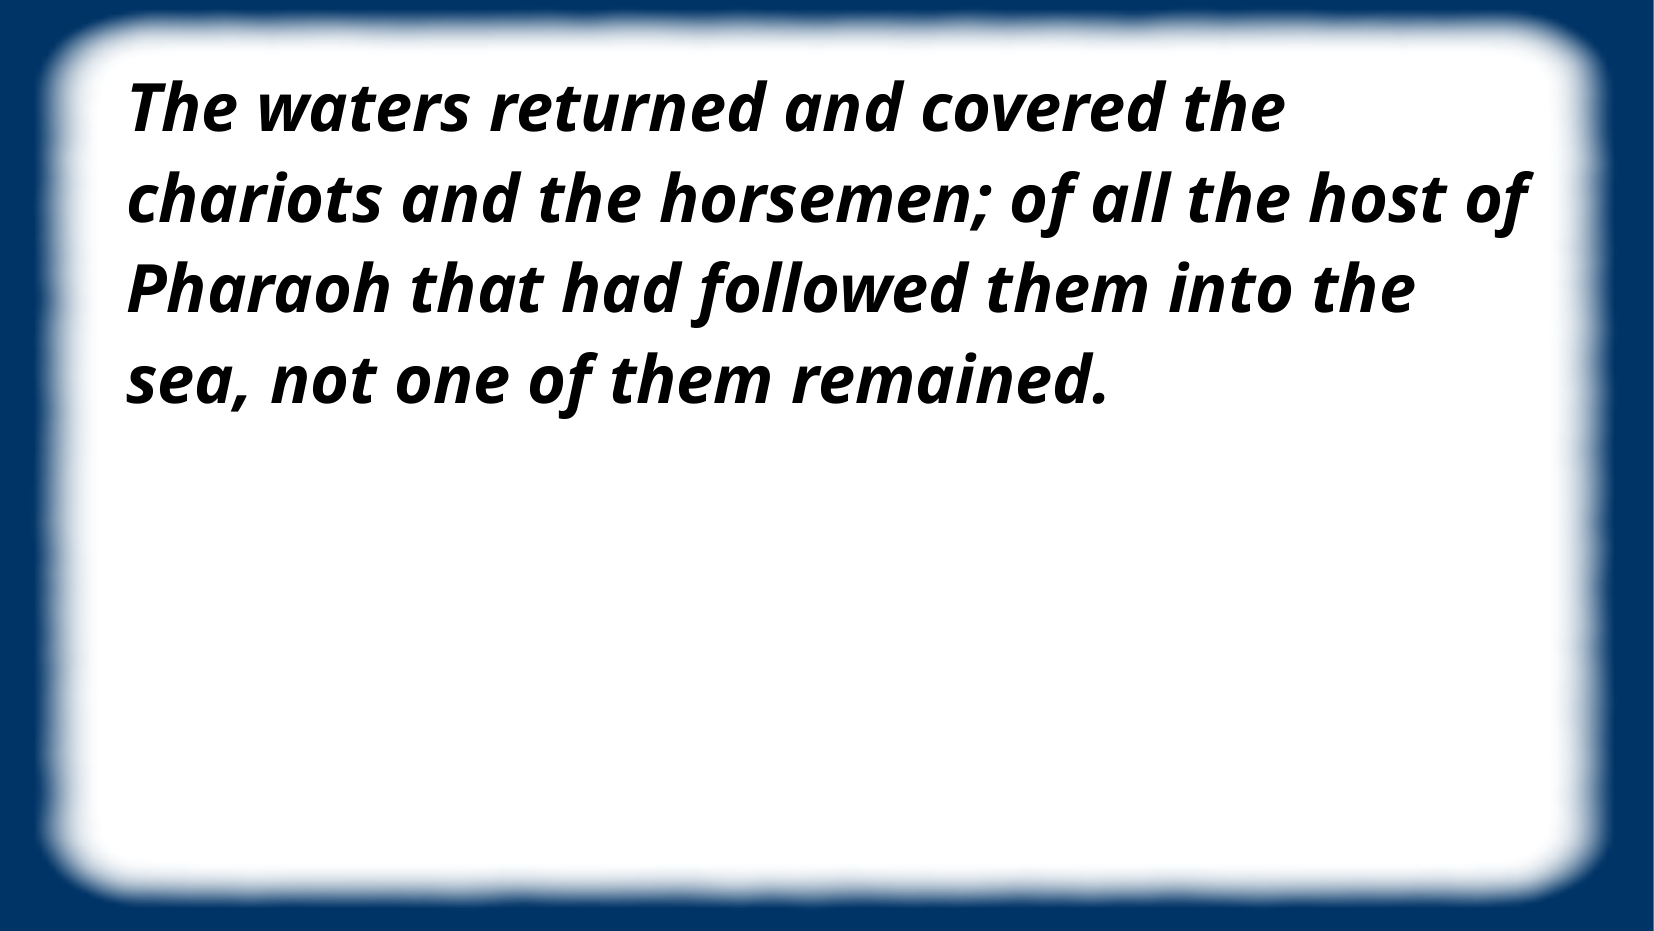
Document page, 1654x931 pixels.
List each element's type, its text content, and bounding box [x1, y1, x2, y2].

text_box The waters returned and covered the chariots and the horsemen; of all the host of Pharaoh that had followed them into the sea, not one of them remained. [111, 52, 1561, 436]
picture [0, 0, 1654, 931]
